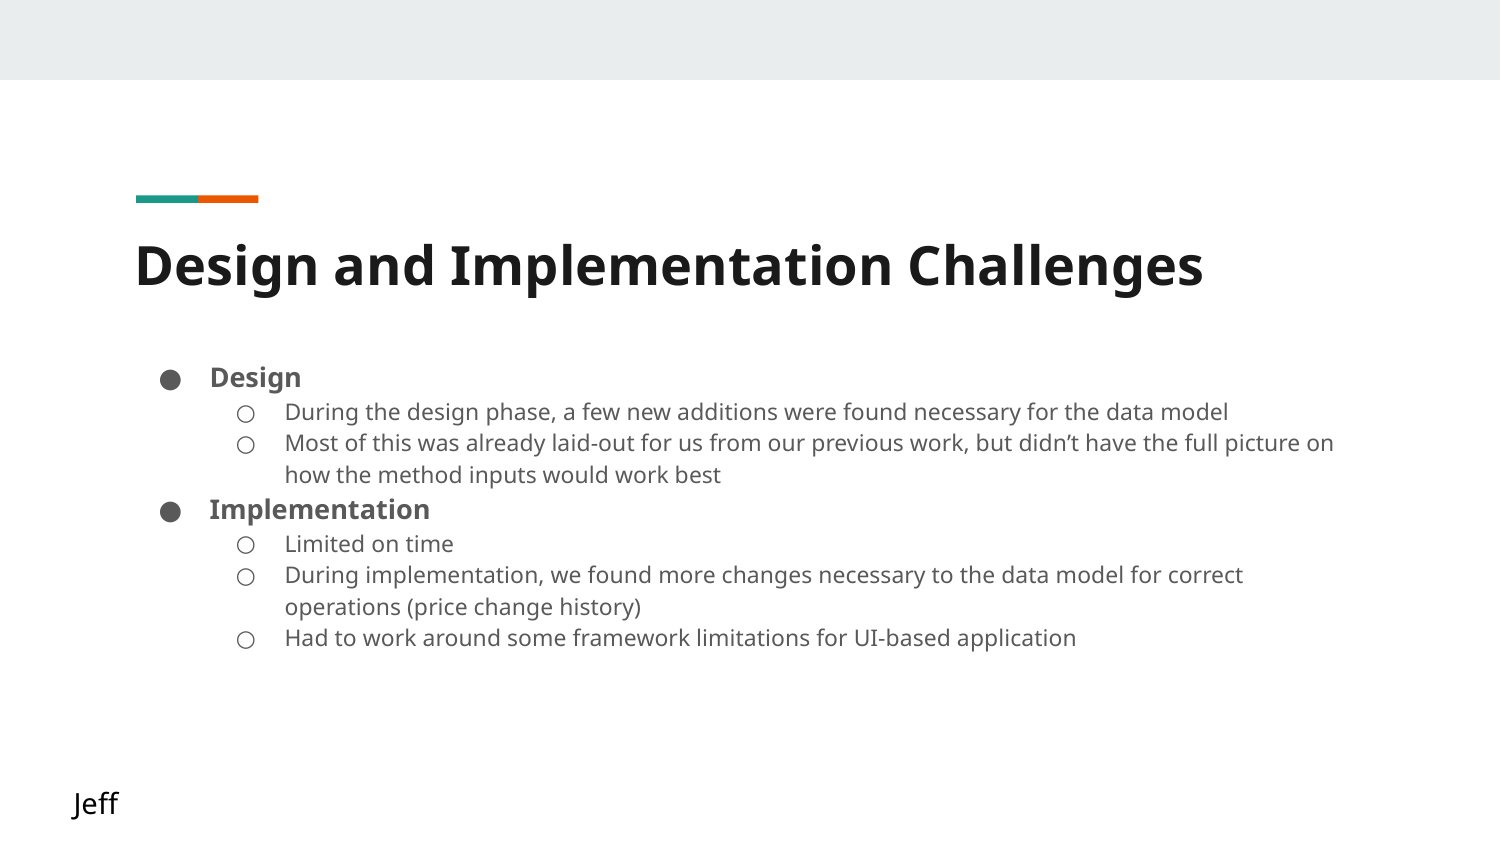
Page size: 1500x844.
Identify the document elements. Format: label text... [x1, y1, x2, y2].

title Design and Implementation Challenges [119, 216, 1381, 305]
list Design During the design phase, a few new additions were found necessary for the data model Most of this was already laid-out for us from our previous work, but didn’t have the full picture on how the method inputs would work best Implementation Limited on time During implementation, we found more changes necessary to the data model for correct operations (price change history) Had to work around some framework limitations for UI-based application [119, 341, 1381, 712]
text_box Jeff [58, 770, 286, 830]
